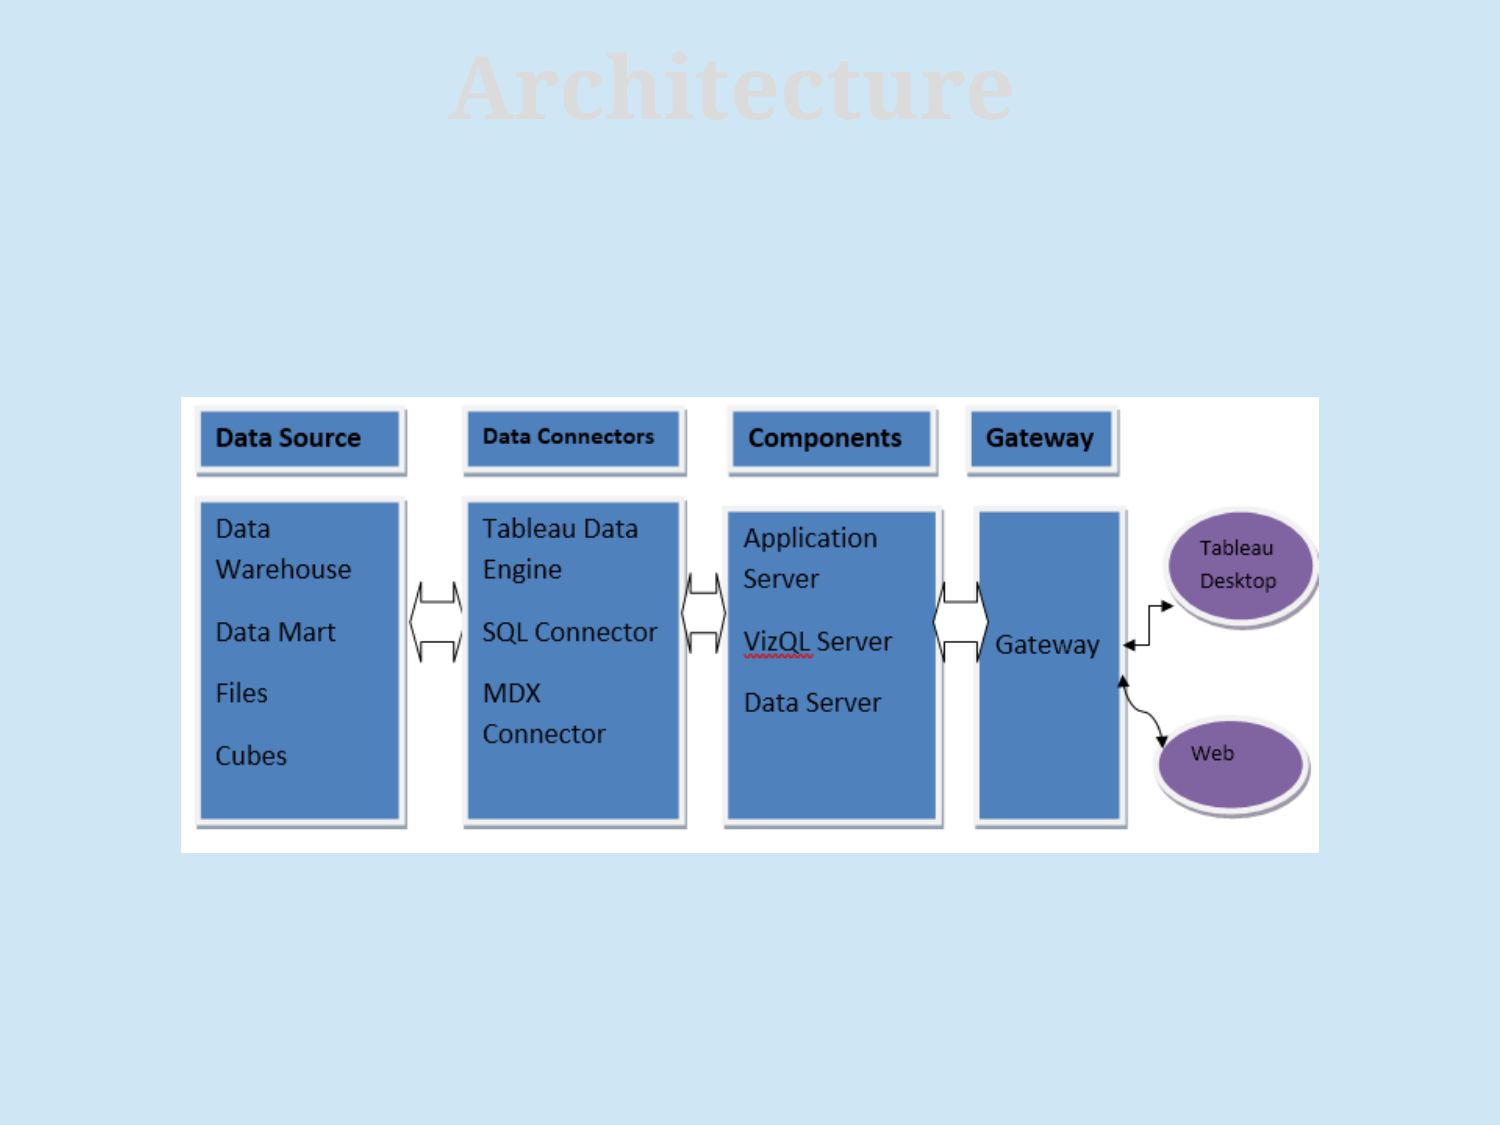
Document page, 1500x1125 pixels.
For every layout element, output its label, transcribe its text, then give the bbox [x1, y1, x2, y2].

title Architecture [433, 24, 1425, 225]
picture [181, 397, 1319, 853]
